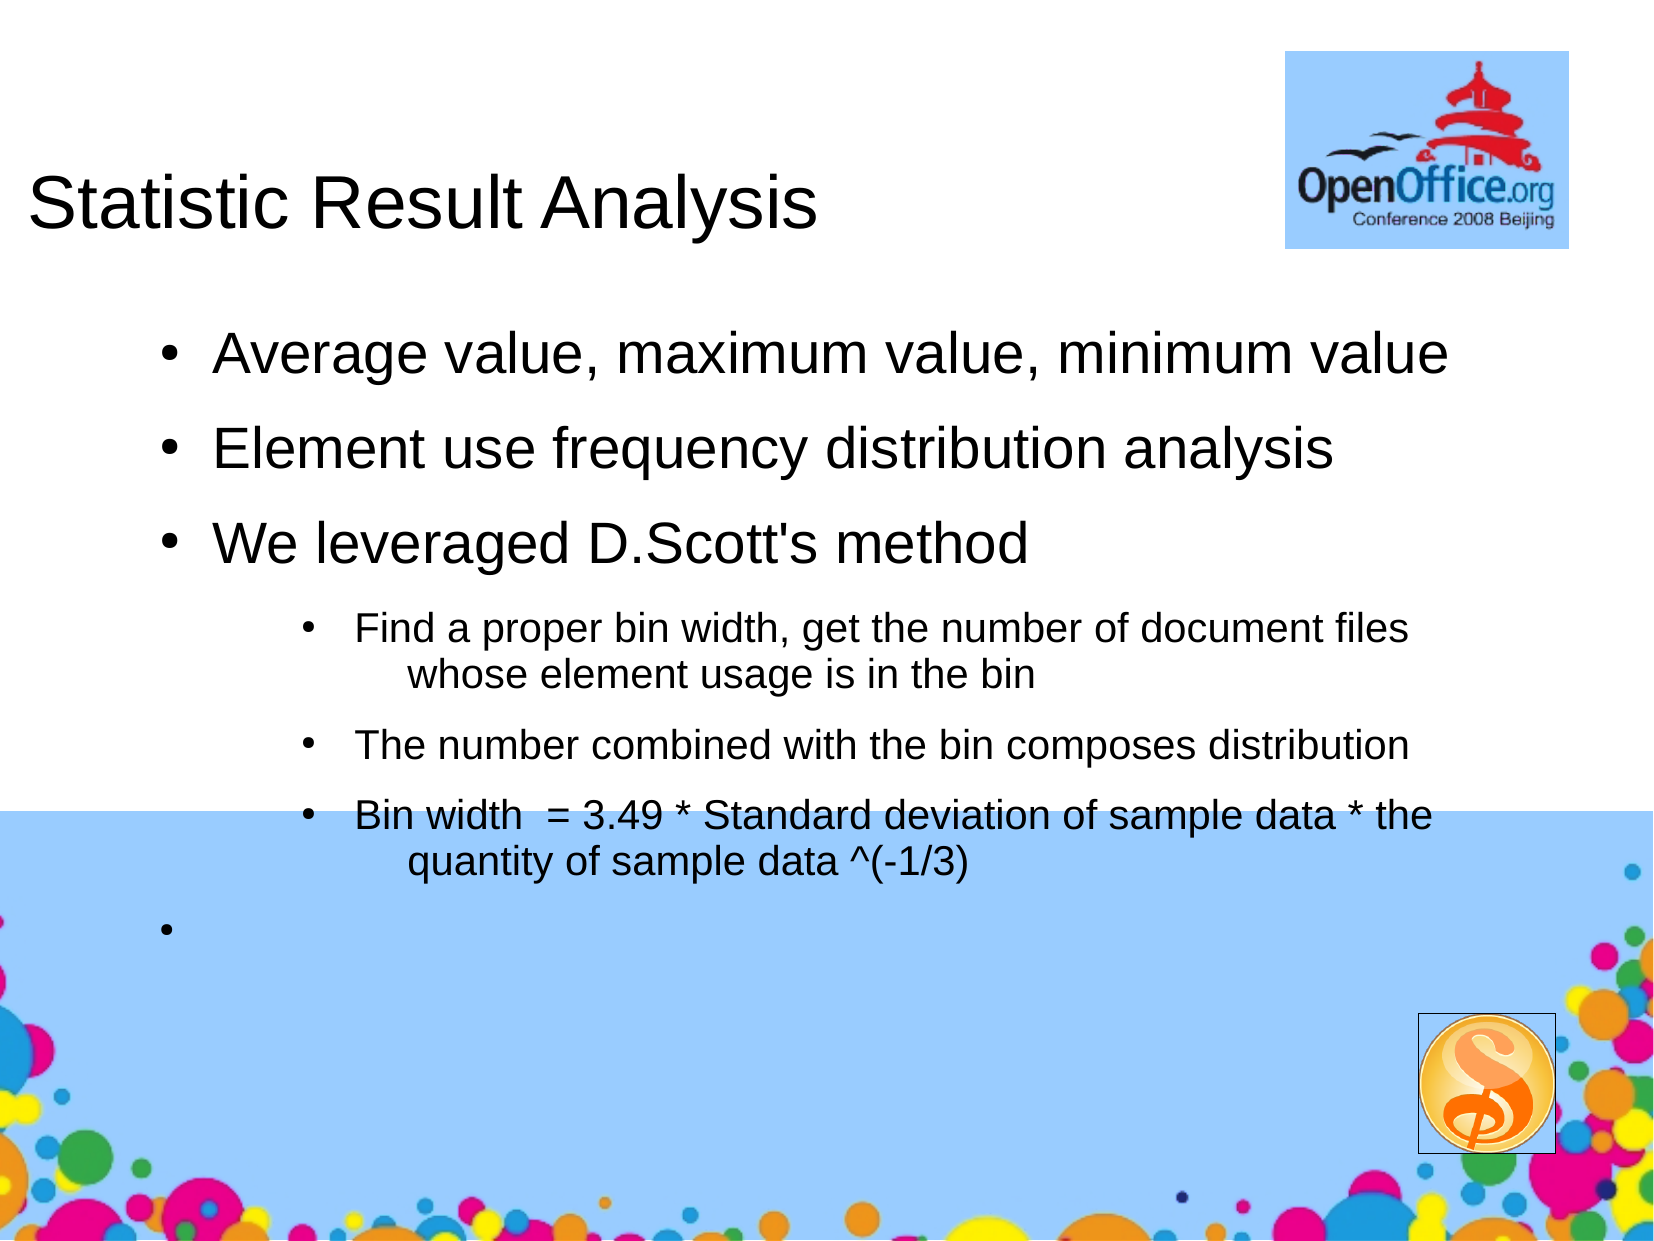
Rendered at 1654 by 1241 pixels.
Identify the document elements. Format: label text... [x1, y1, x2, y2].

picture [1419, 1014, 1555, 1153]
title Statistic Result Analysis [27, 159, 1519, 246]
list Average value, maximum value, minimum value Element use frequency distribution analysis We leveraged D.Scott's method Find a proper bin width, get the number of document files whose element usage is in the bin The number combined with the bin composes distribution Bin width = 3.49 * Standard deviation of sample data * the quantity of sample data ^(-1/3) [124, 321, 1530, 1124]
picture [1285, 51, 1569, 250]
picture [0, 810, 1654, 1241]
